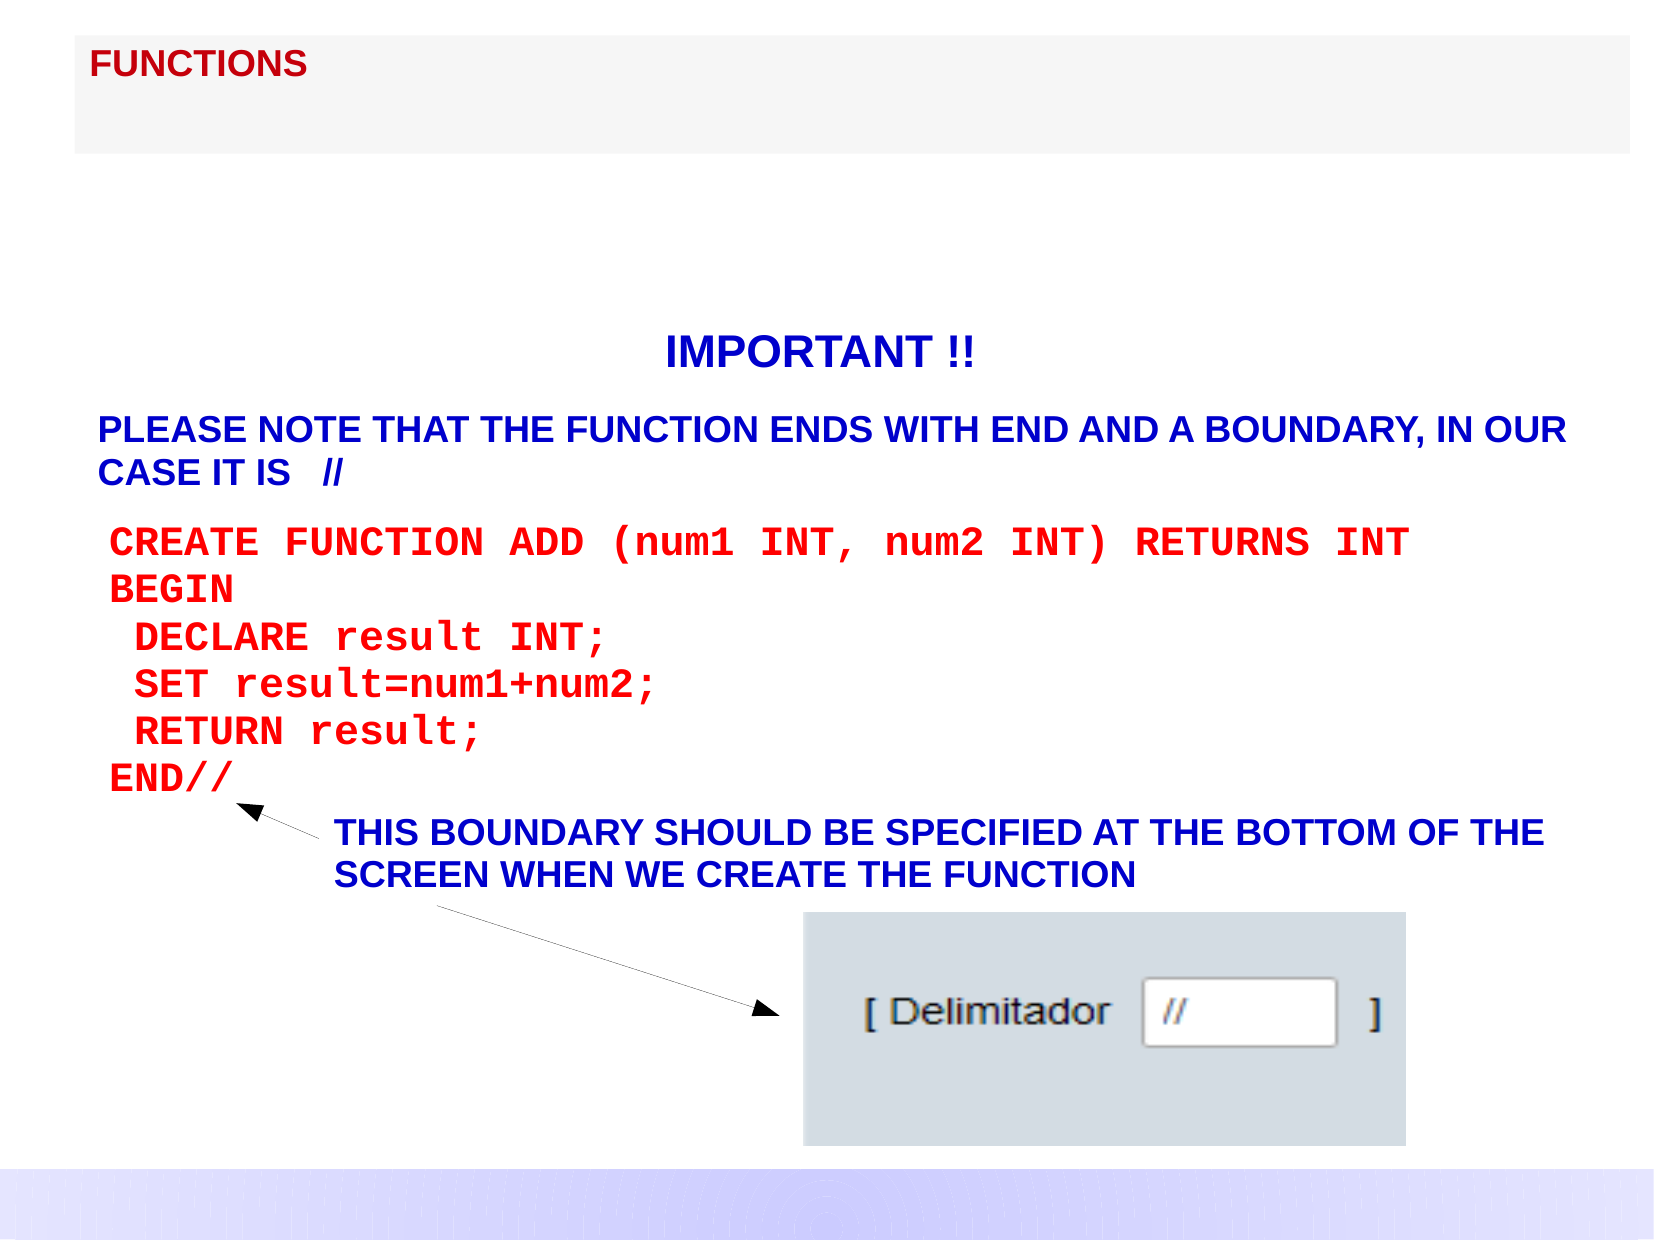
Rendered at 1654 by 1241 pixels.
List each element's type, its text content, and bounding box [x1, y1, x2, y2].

text_box CREATE FUNCTION ADD (num1 INT, num2 INT) RETURNS INT BEGIN DECLARE result INT; SET result=num1+num2; RETURN result; END// [94, 513, 1571, 827]
text_box IMPORTANT !! [129, 318, 1512, 390]
picture [803, 912, 1406, 1146]
text_box THIS BOUNDARY SHOULD BE SPECIFIED AT THE BOTTOM OF THE SCREEN WHEN WE CREATE THE FUNCTION [318, 804, 1619, 906]
text_box [0, 304, 1654, 1221]
text_box FUNCTIONS [74, 35, 1630, 154]
text_box PLEASE NOTE THAT THE FUNCTION ENDS WITH END AND A BOUNDARY, IN OUR CASE IT IS // [82, 401, 1607, 503]
